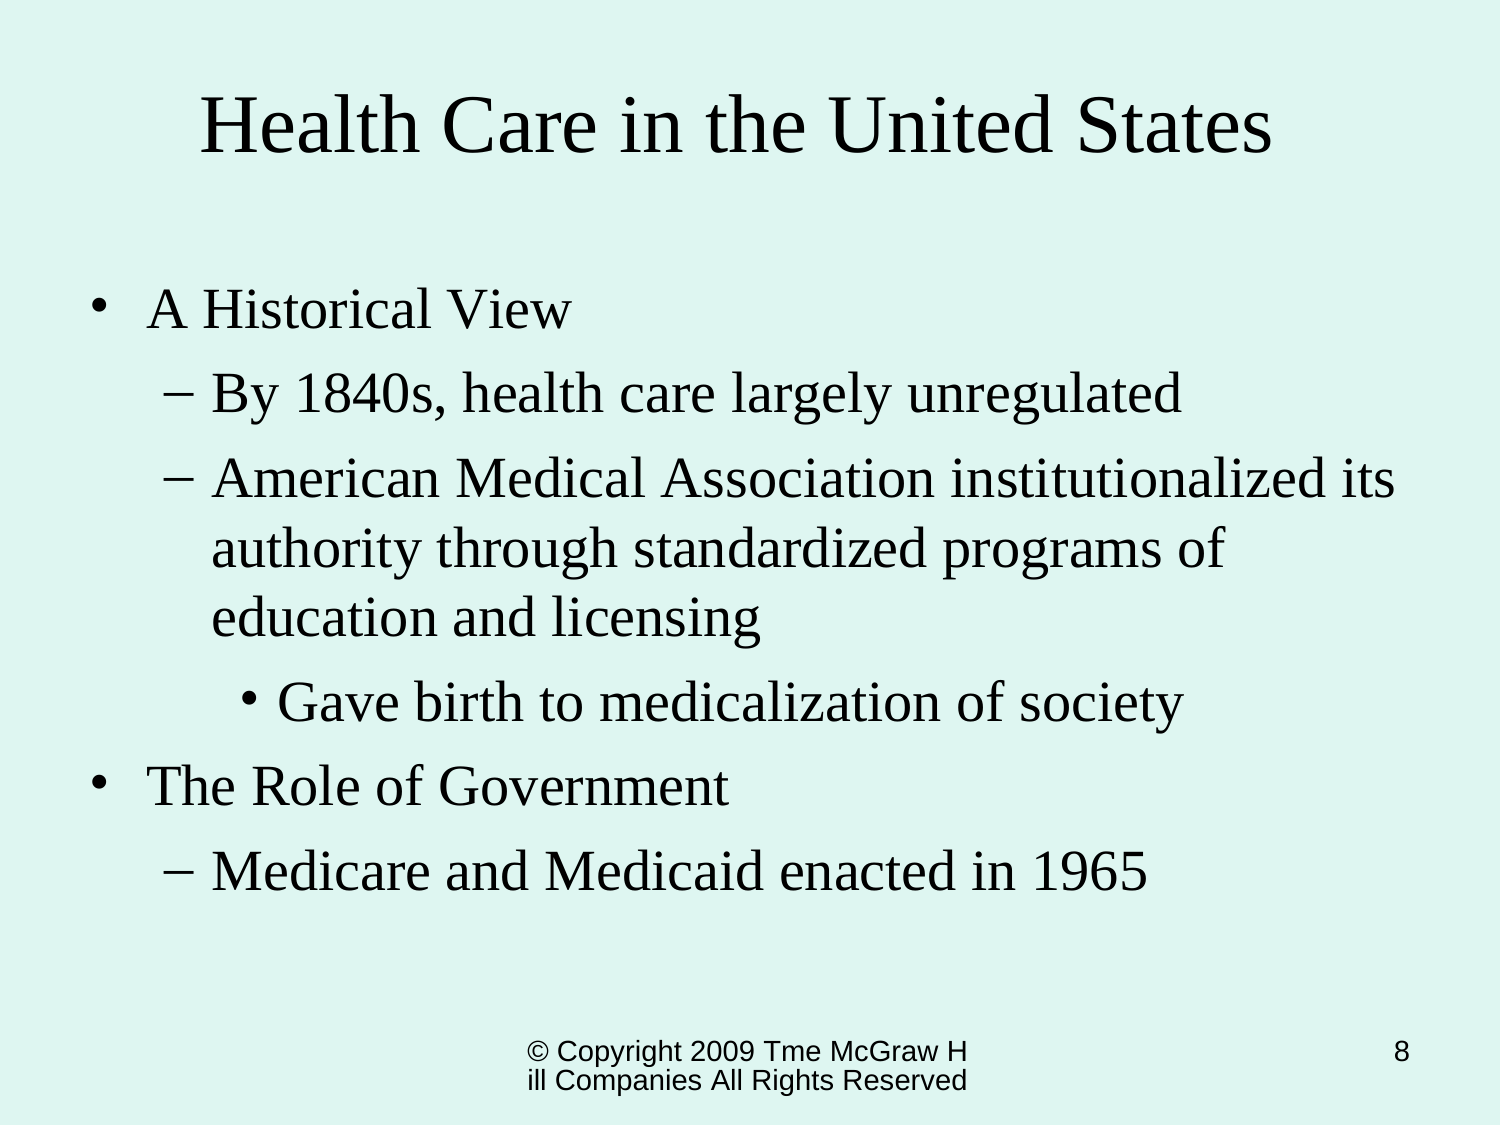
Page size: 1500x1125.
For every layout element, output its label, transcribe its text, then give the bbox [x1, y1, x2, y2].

list A Historical View By 1840s, health care largely unregulated American Medical Association institutionalized its authority through standardized programs of education and licensing Gave birth to medicalization of society The Role of Government Medicare and Medicaid enacted in 1965 [75, 262, 1426, 1005]
title Health Care in the United States [62, 24, 1413, 213]
